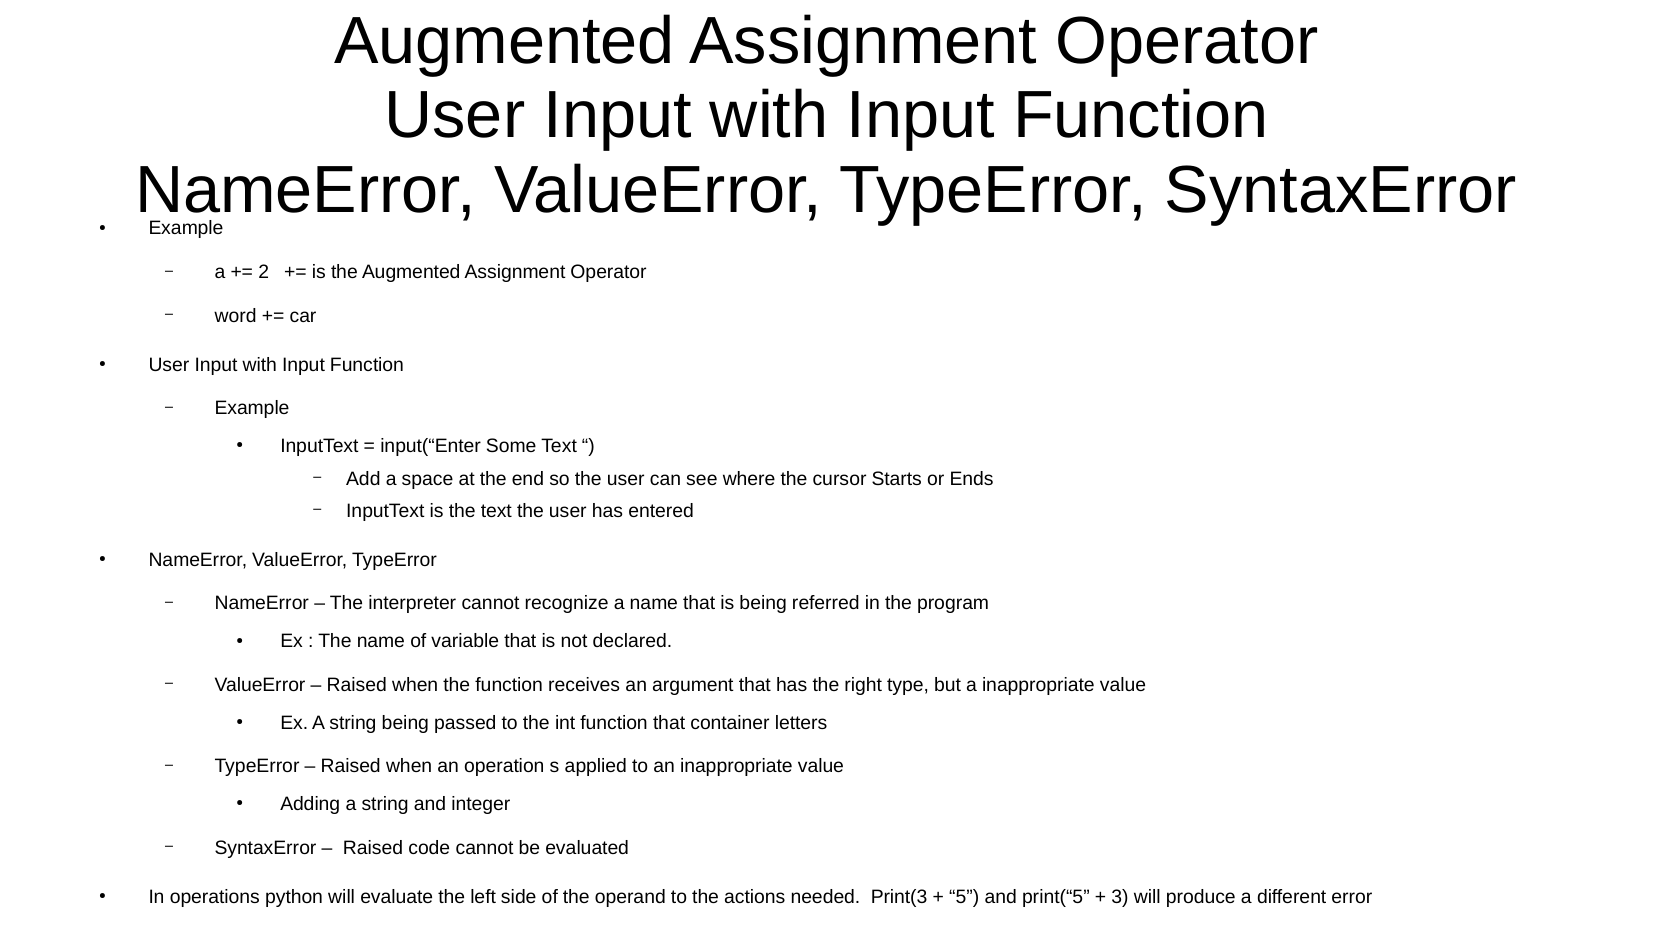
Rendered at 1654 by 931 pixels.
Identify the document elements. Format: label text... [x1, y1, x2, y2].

list Example a += 2 += is the Augmented Assignment Operator word += car User Input with Input Function Example InputText = input(“Enter Some Text “) Add a space at the end so the user can see where the cursor Starts or Ends InputText is the text the user has entered NameError, ValueError, TypeError NameError – The interpreter cannot recognize a name that is being referred in the program Ex : The name of variable that is not declared. ValueError – Raised when the function receives an argument that has the right type, but a inappropriate value Ex. A string being passed to the int function that container letters TypeError – Raised when an operation s applied to an inappropriate value Adding a string and integer SyntaxError – Raised code cannot be evaluated In operations python will evaluate the left side of the operand to the actions needed. Print(3 + “5”) and print(“5” + 3) will produce a different error [82, 217, 1576, 916]
title Augmented Assignment Operator User Input with Input Function NameError, ValueError, TypeError, SyntaxError [82, 2, 1571, 217]
